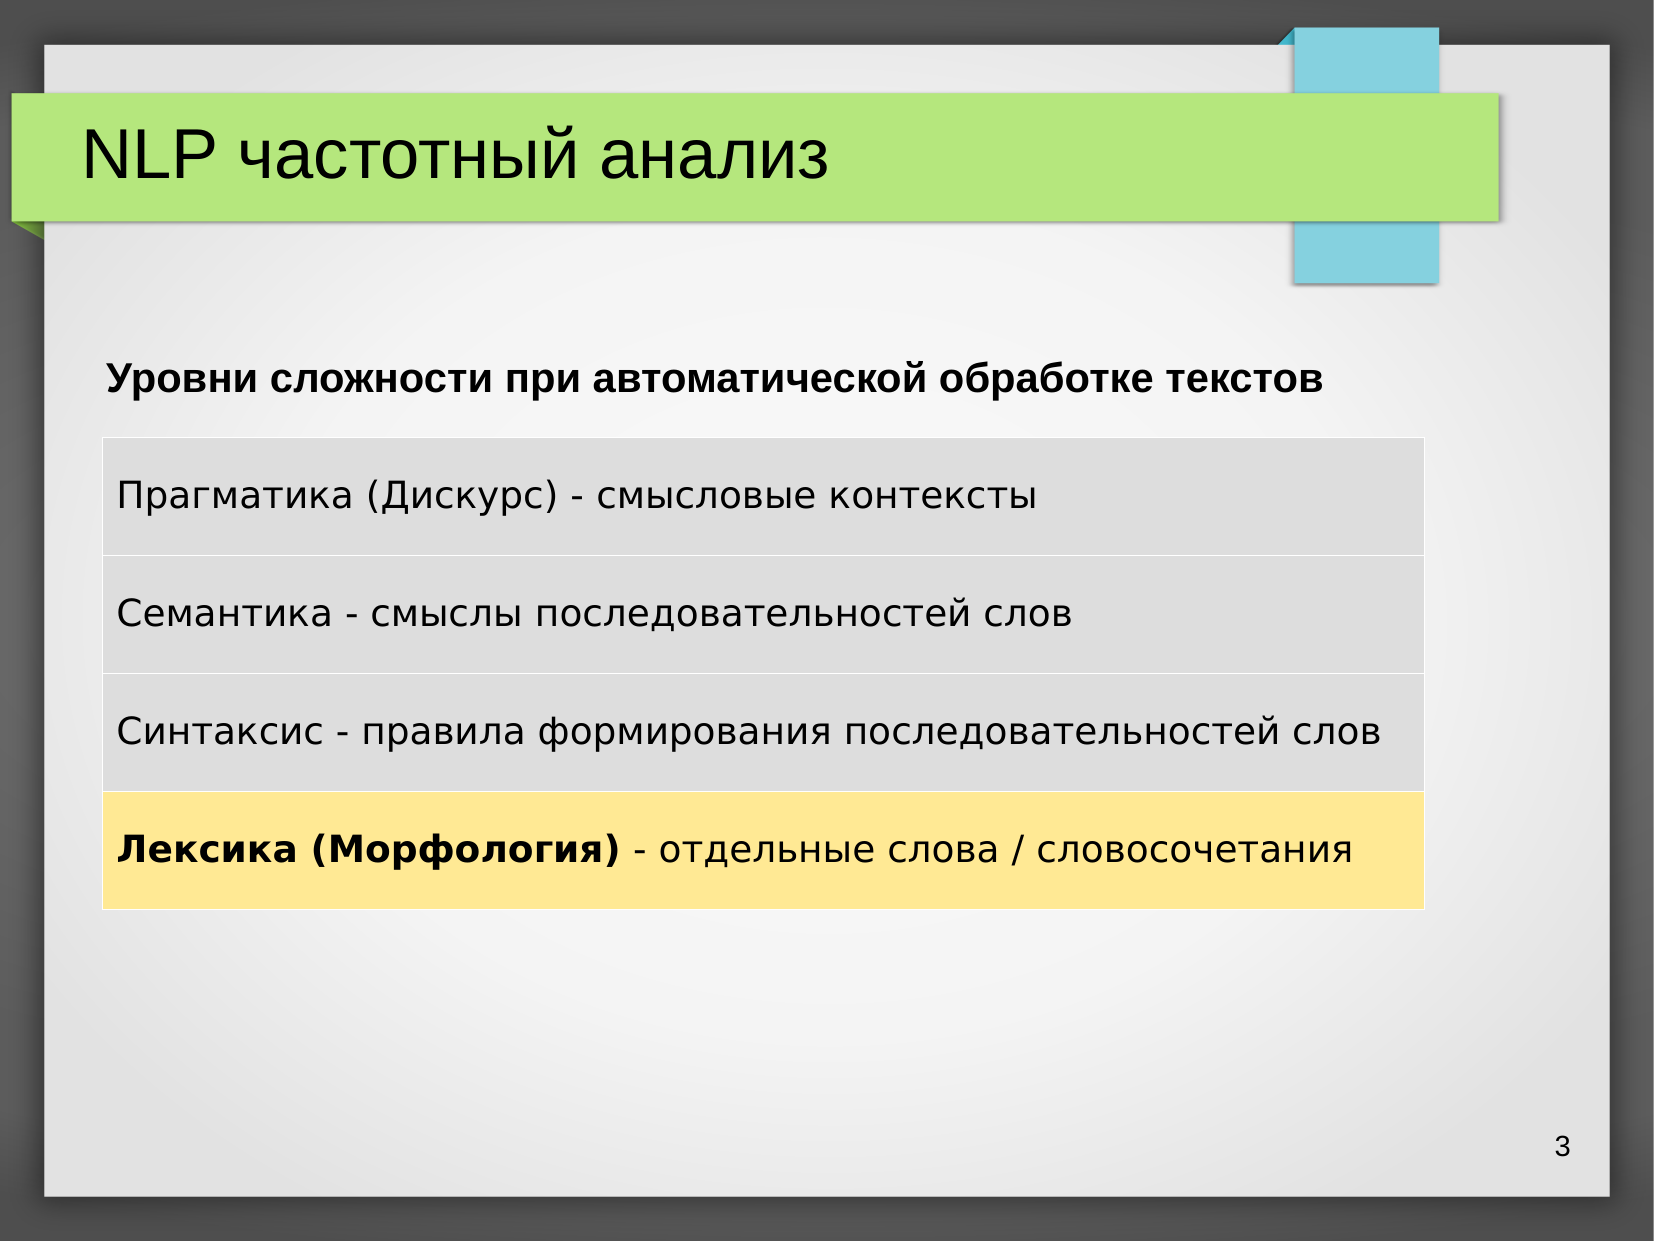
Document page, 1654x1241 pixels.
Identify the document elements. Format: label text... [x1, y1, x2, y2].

text_box Уровни сложности при автоматической обработке текстов [106, 354, 1560, 401]
table_cell Лексика (Морфология) - отдельные слова / словосочетания [103, 792, 1424, 909]
table_header Прагматика (Дискурс) - смысловые контексты [103, 438, 1424, 555]
picture [0, 0, 1654, 1241]
title NLP частотный анализ [81, 114, 1405, 194]
table_cell Семантика - смыслы последовательностей слов [103, 556, 1424, 673]
table_cell Синтаксис - правила формирования последовательностей слов [103, 674, 1424, 791]
